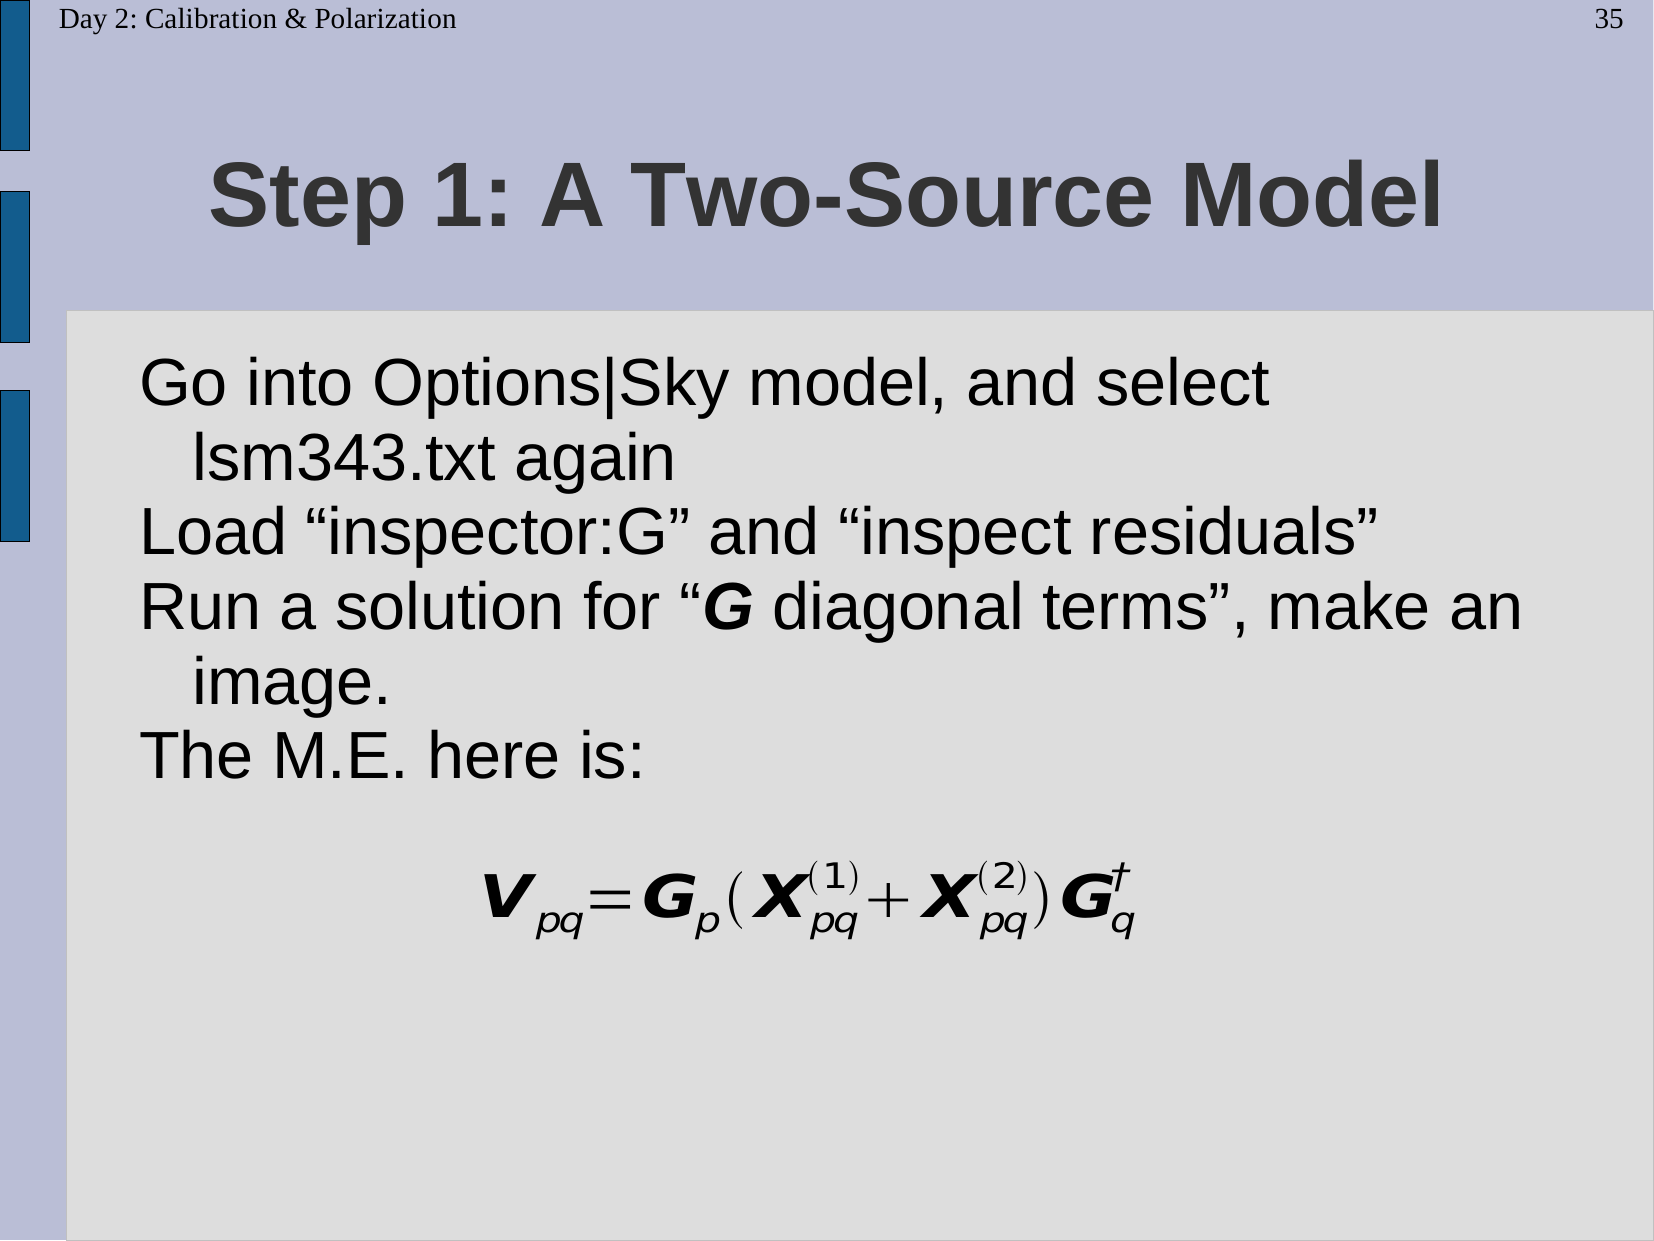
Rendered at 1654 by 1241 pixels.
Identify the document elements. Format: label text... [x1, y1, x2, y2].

chart [472, 856, 1141, 942]
title Step 1: A Two-Source Model [121, 98, 1534, 291]
list Go into Options|Sky model, and select lsm343.txt again Load “inspector:G” and “inspect residuals” Run a solution for “G diagonal terms”, make an image. The M.E. here is: [121, 344, 1534, 1112]
